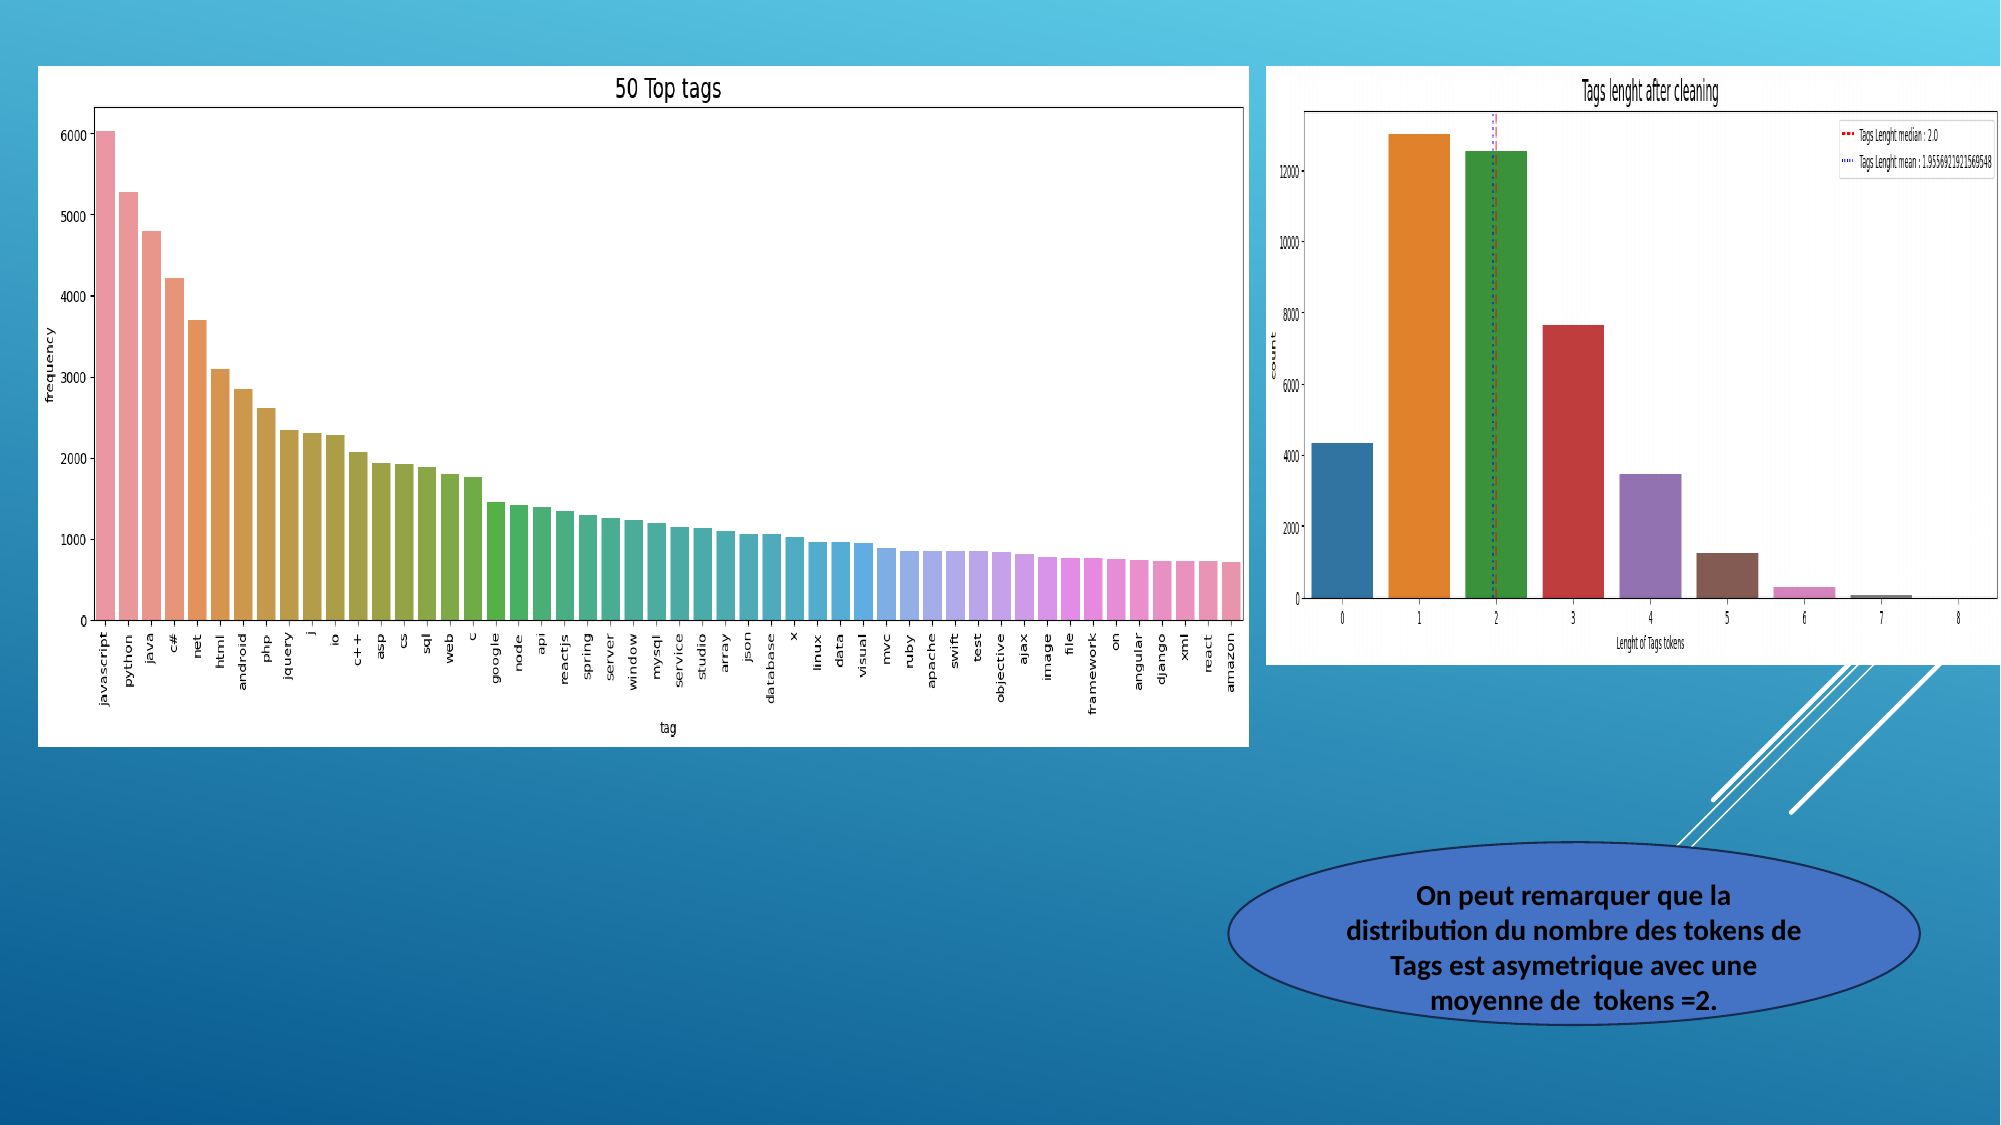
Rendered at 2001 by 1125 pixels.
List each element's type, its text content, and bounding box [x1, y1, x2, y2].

text_box On peut remarquer que la distribution du nombre des tokens de Tags est asymetrique avec une moyenne de tokens =2. [1228, 842, 1920, 1026]
picture [1266, 66, 2000, 665]
text_box [1700, 973, 1888, 1026]
picture [38, 66, 1249, 747]
